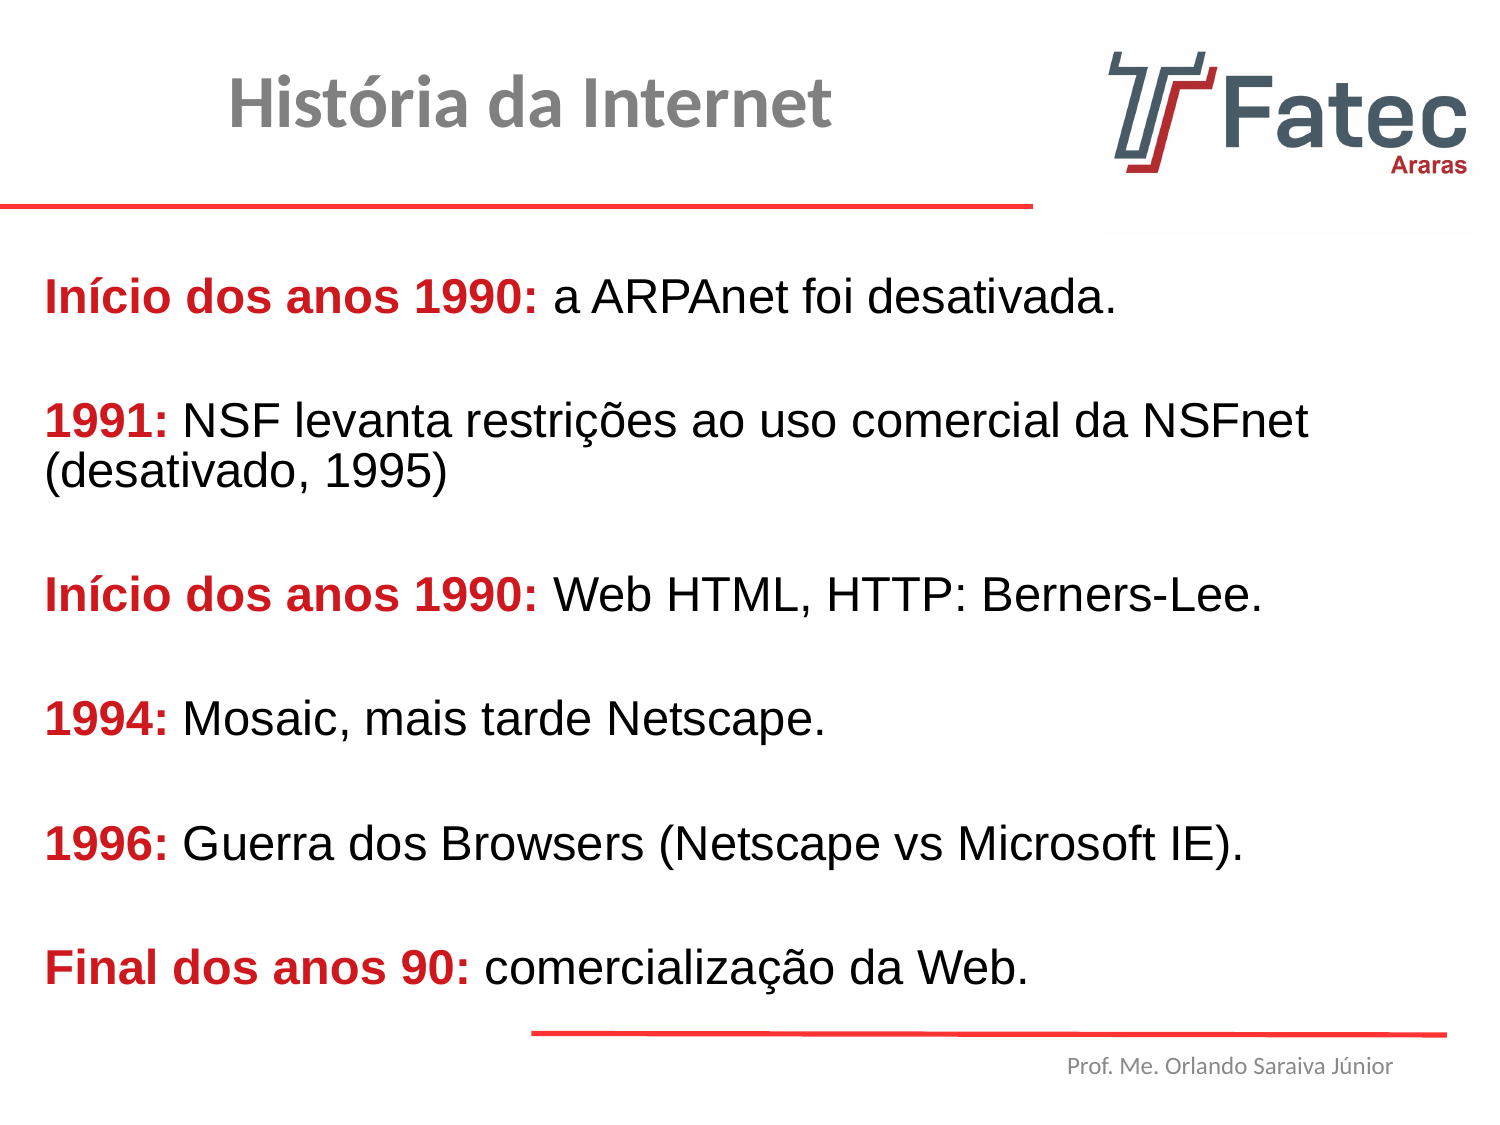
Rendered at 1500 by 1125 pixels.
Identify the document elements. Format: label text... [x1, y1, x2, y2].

picture [1100, 0, 1479, 237]
list Início dos anos 1990: a ARPAnet foi desativada. 1991: NSF levanta restrições ao uso comercial da NSFnet (desativado, 1995) Início dos anos 1990: Web HTML, HTTP: Berners-Lee. 1994: Mosaic, mais tarde Netscape. 1996: Guerra dos Browsers (Netscape vs Microsoft IE). Final dos anos 90: comercialização da Web. [29, 265, 1359, 1004]
title História da Internet [0, 45, 1063, 233]
